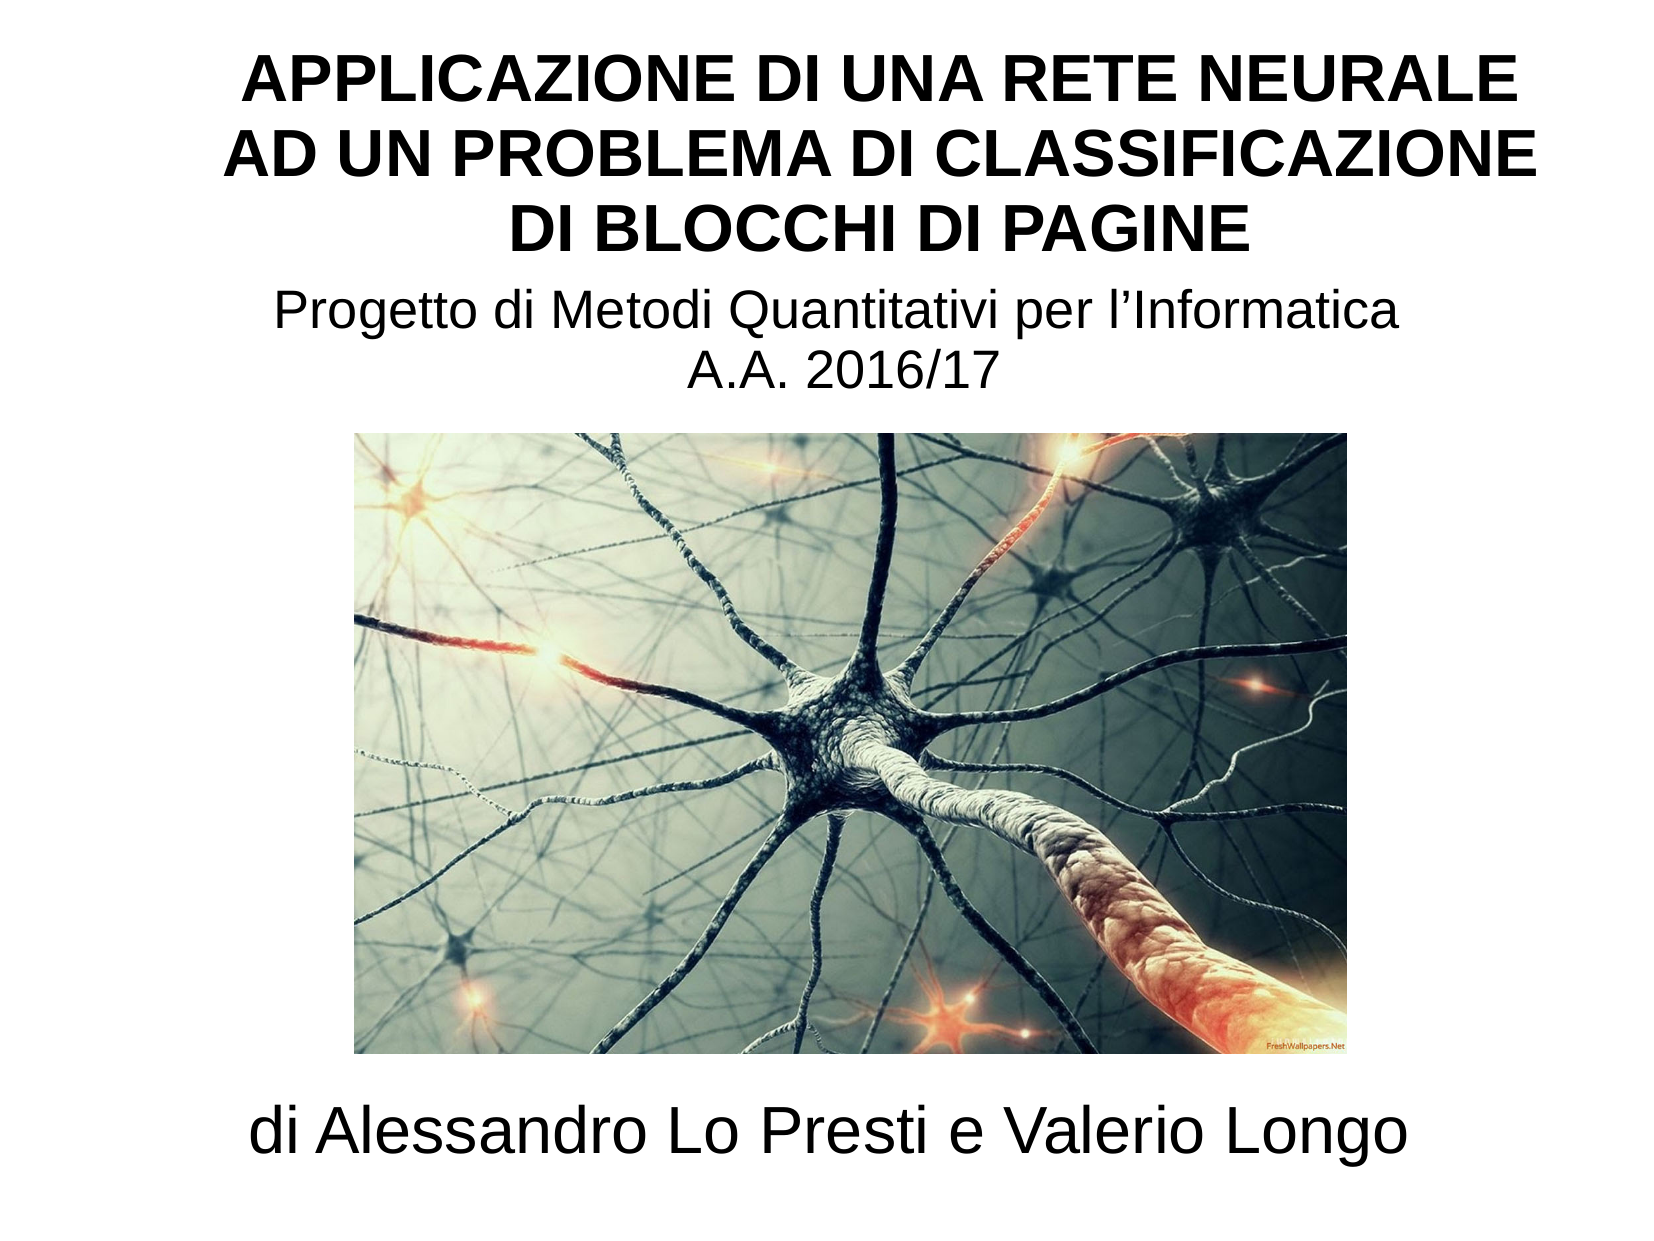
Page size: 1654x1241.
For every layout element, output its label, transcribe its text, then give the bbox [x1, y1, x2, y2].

text_box Progetto di Metodi Quantitativi per l’Informatica A.A. 2016/17 [118, 265, 1572, 414]
title APPLICAZIONE DI UNA RETE NEURALE AD UN PROBLEMA DI CLASSIFICAZIONE DI BLOCCHI DI PAGINE [189, 41, 1572, 265]
subtitle di Alessandro Lo Presti e Valerio Longo [94, 1045, 1583, 1217]
picture [354, 433, 1347, 1054]
